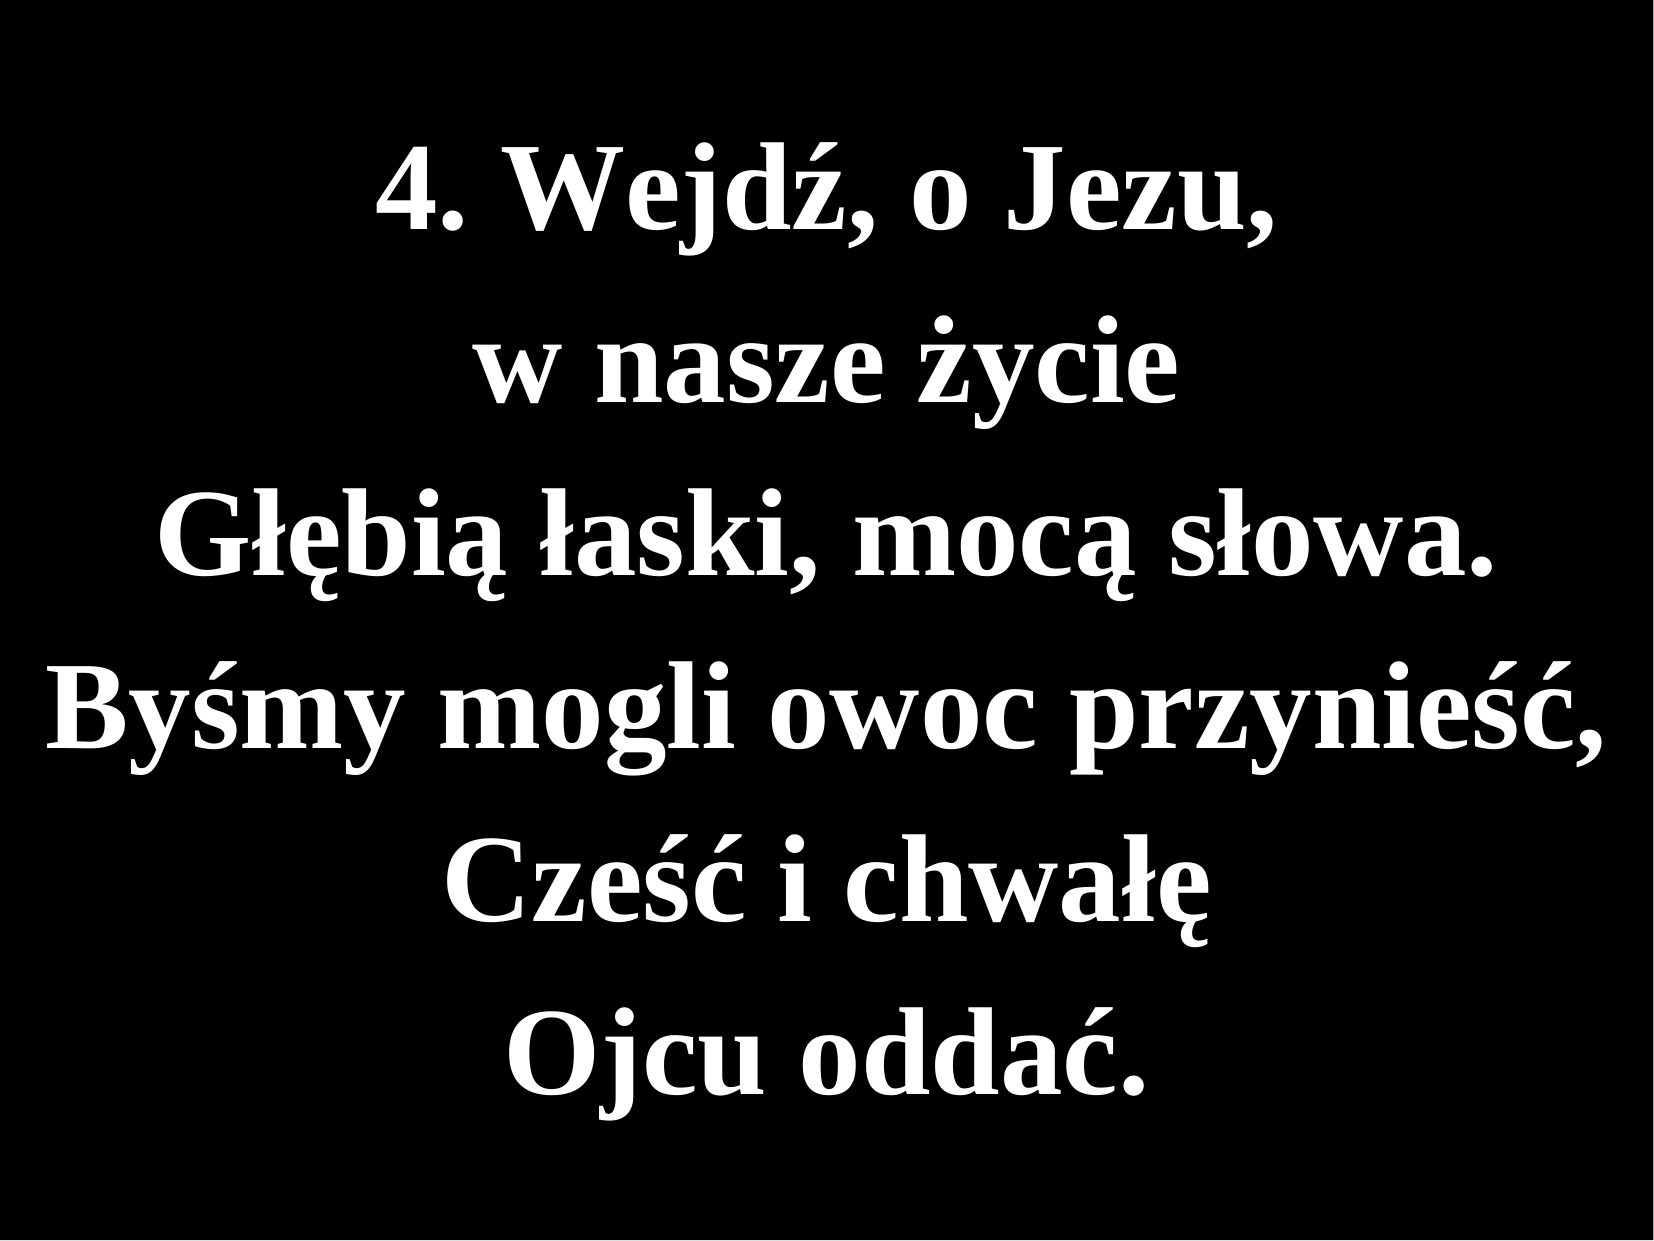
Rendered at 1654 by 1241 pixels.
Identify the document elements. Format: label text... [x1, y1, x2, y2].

title 4. Wejdź, o Jezu, ppp w nasze życie ppp Głębią łaski, mocą słowa. ppp Byśmy mogli owoc przynieść, ppp Cześć i chwałę ppp Ojcu oddać. [0, 0, 1654, 1241]
